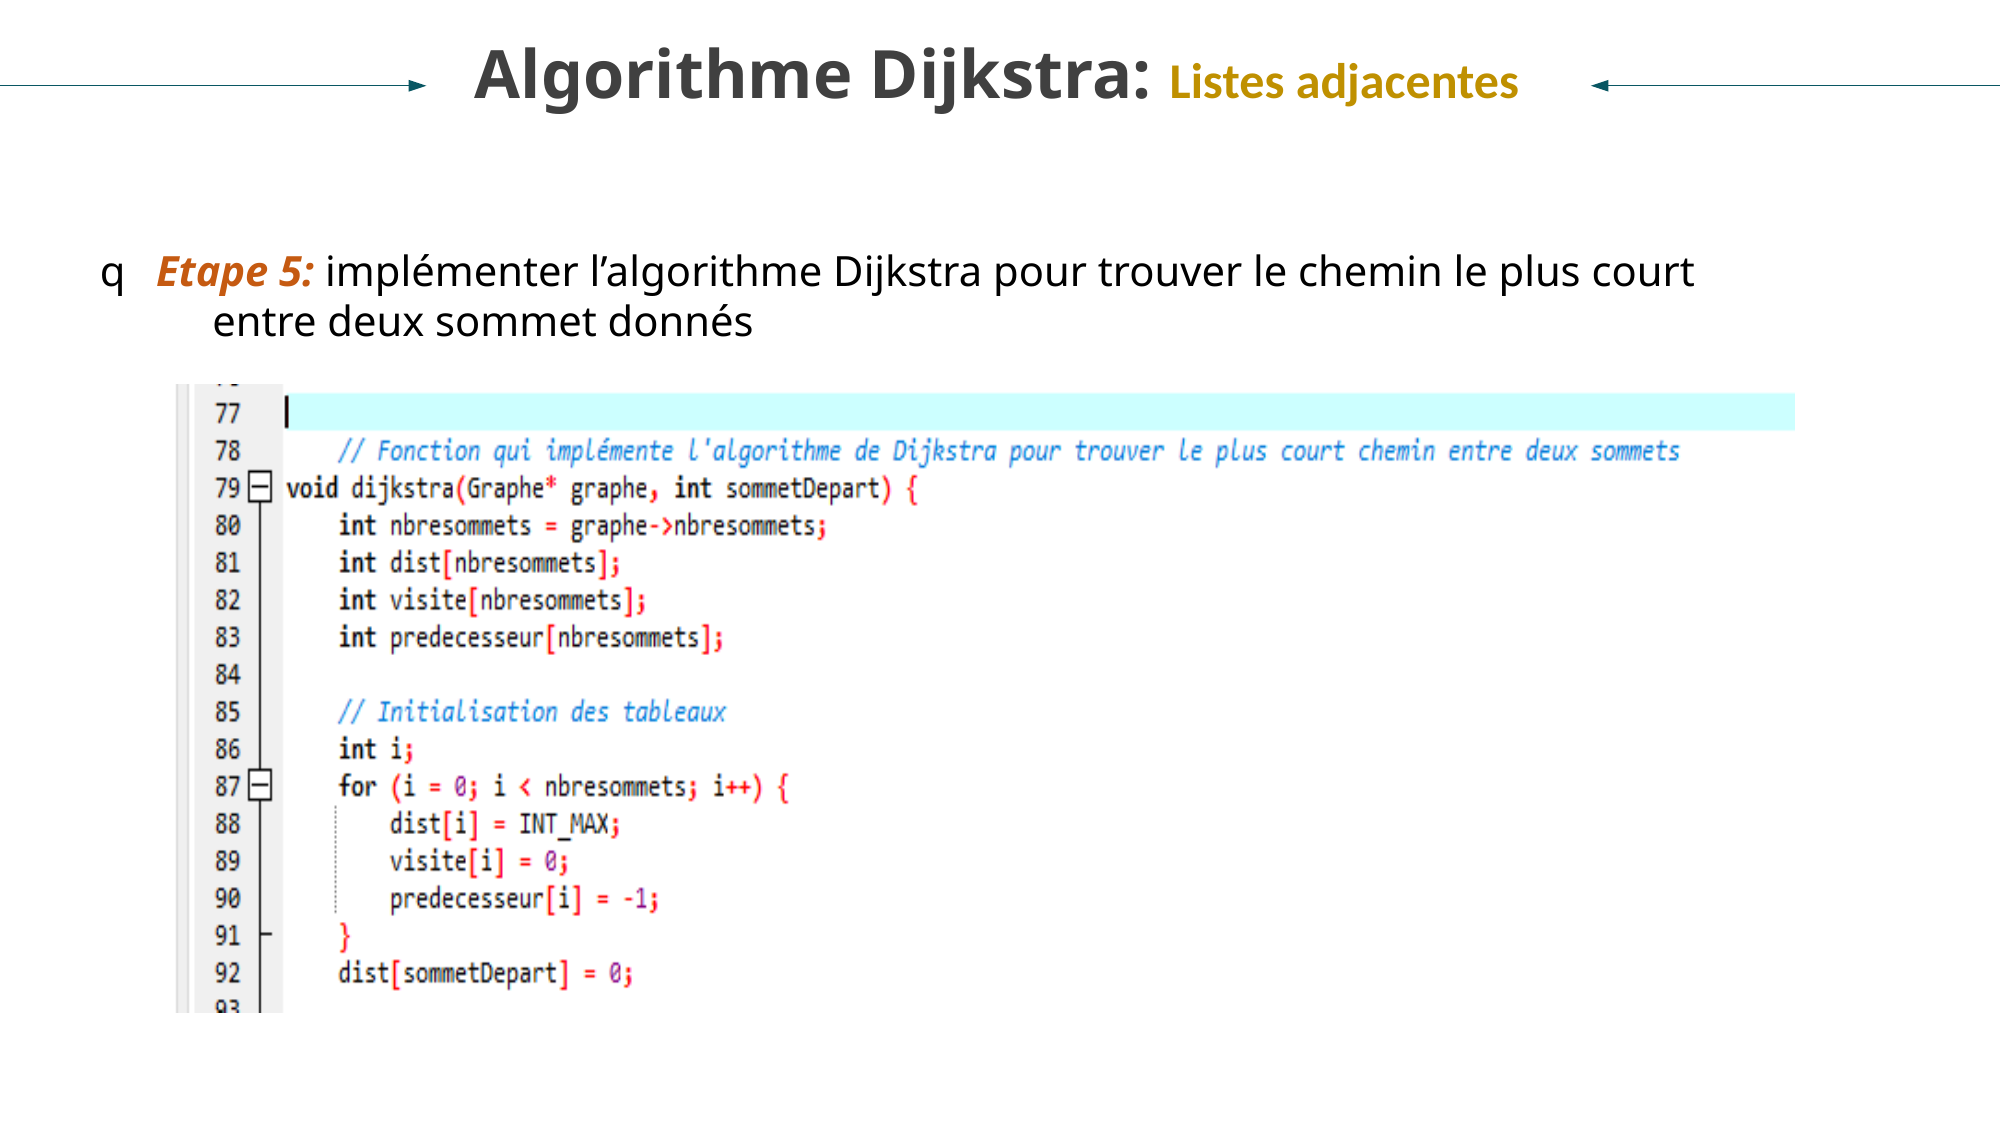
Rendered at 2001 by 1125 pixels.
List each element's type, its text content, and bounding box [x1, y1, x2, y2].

picture [171, 384, 1795, 1013]
text_box Algorithme Dijkstra: Listes adjacentes [267, 41, 1750, 115]
text_box Etape 5: implémenter l’algorithme Dijkstra pour trouver le chemin le plus court entre deux sommet donnés [84, 237, 1742, 358]
